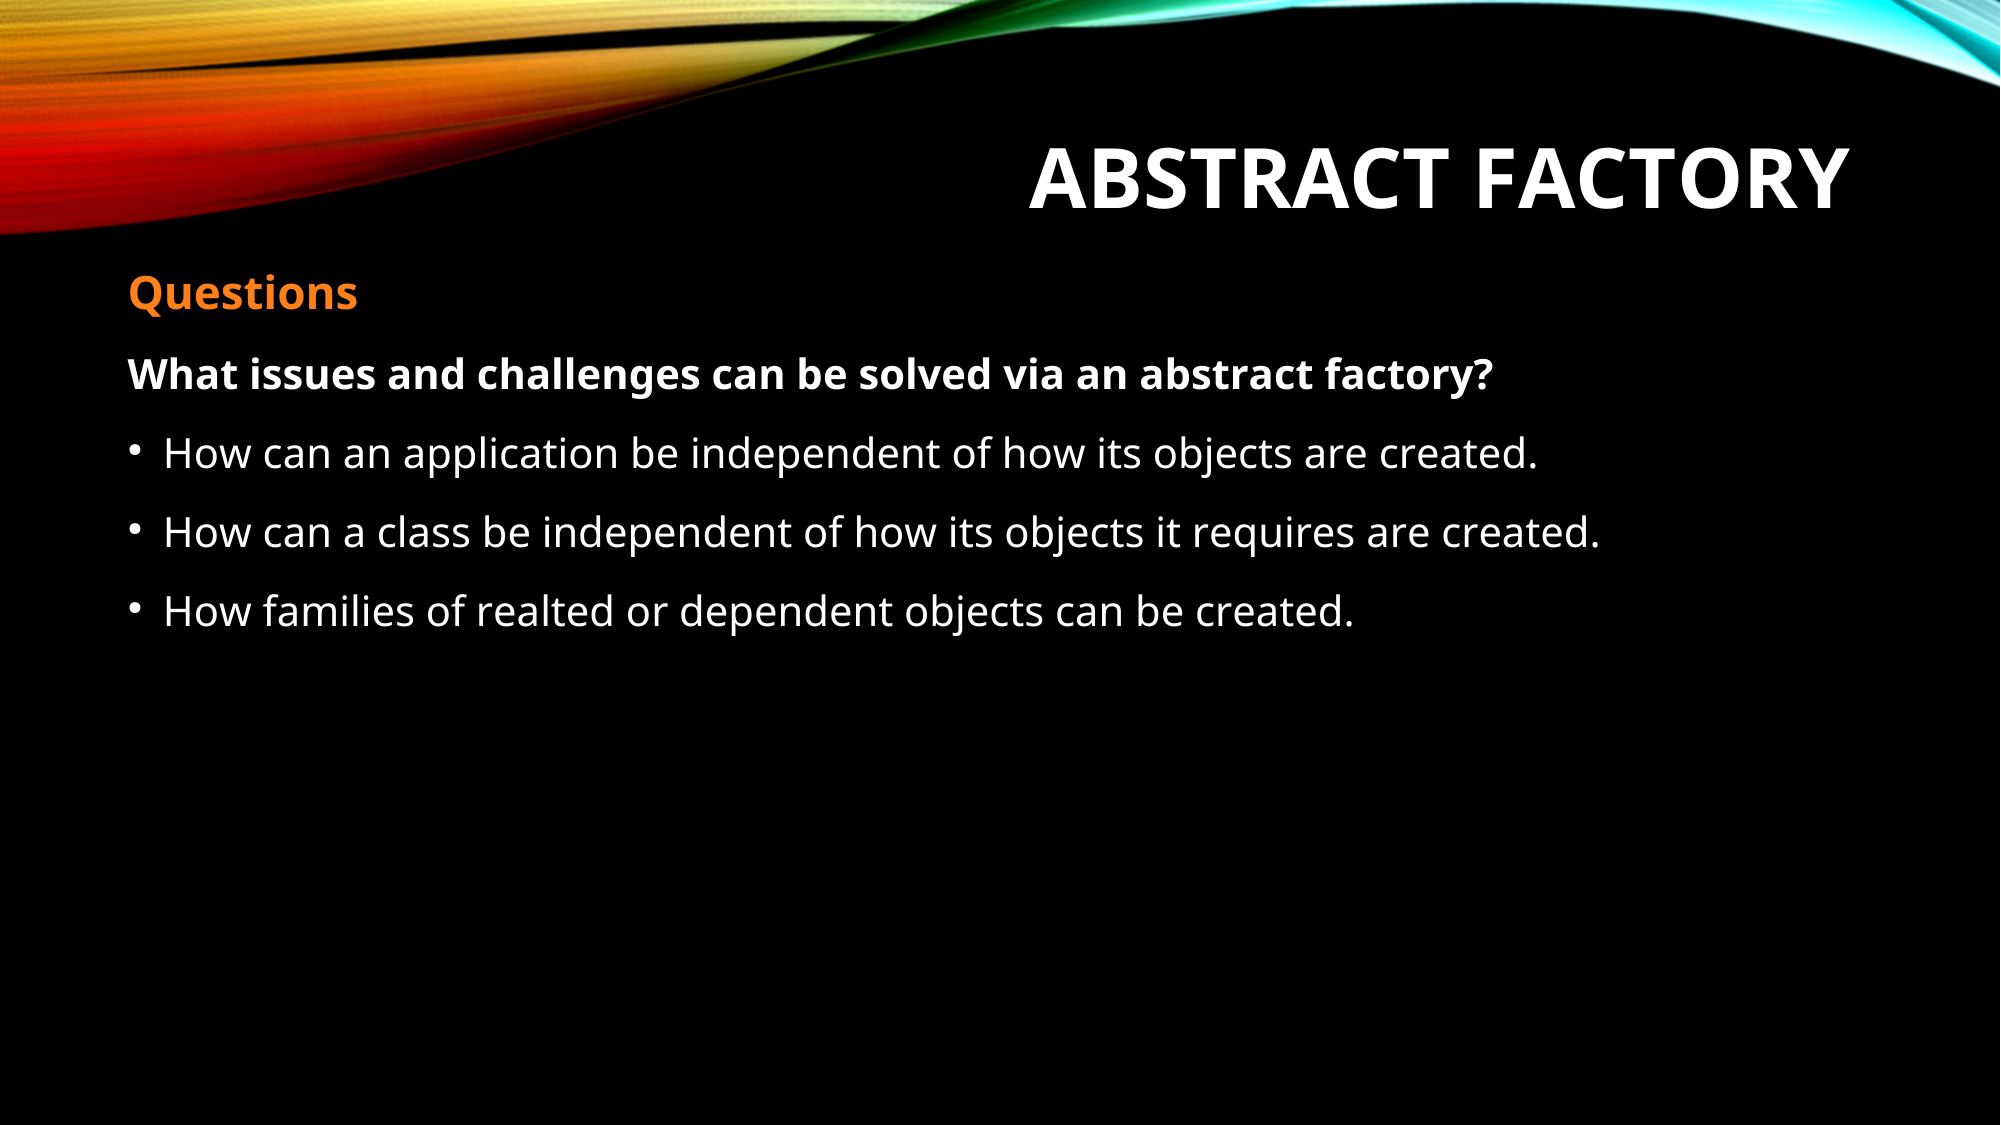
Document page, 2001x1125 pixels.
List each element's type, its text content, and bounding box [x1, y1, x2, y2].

picture [0, 0, 2001, 237]
title ABSTRACT FACTORY [474, 125, 1888, 266]
list Questions What issues and challenges can be solved via an abstract factory? How can an application be independent of how its objects are created. How can a class be independent of how its objects it requires are created. How families of realted or dependent objects can be created. [112, 266, 1966, 1081]
